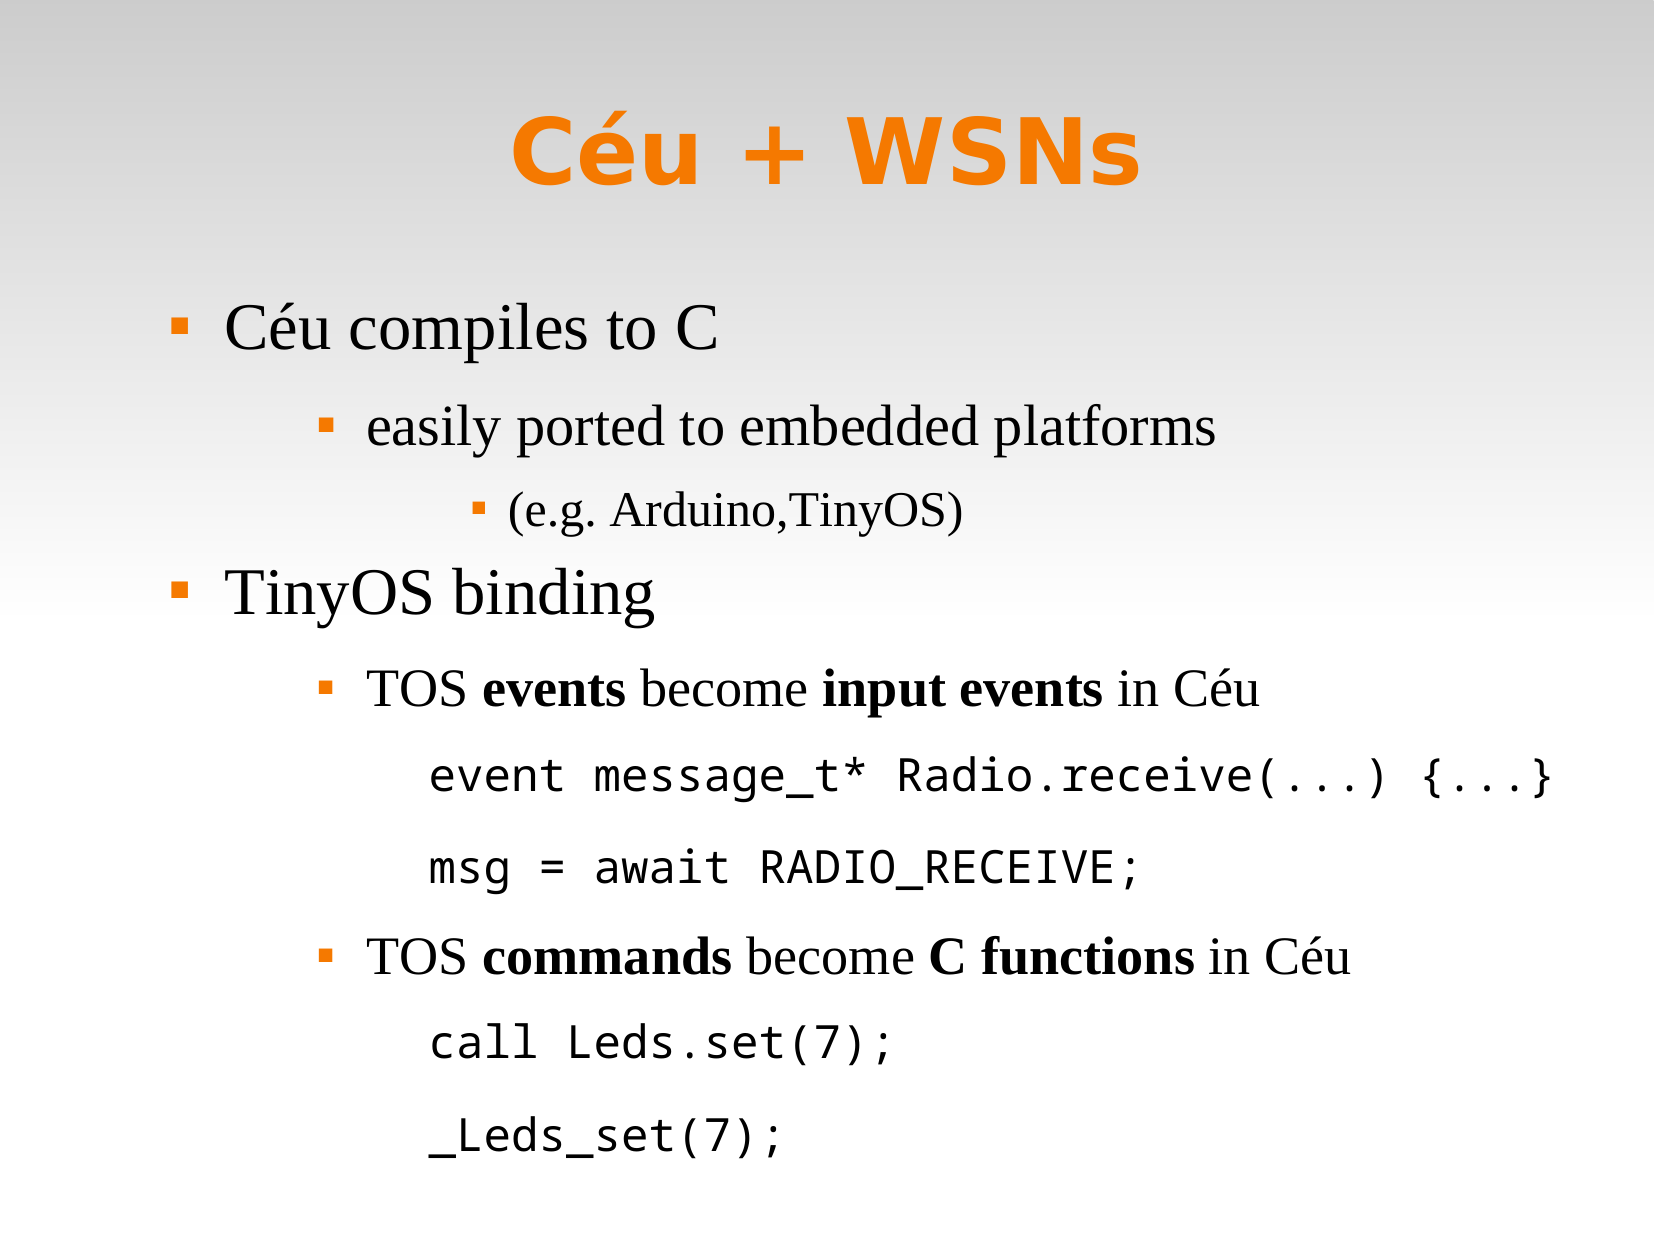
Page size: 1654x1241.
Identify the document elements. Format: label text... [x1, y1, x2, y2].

title Céu + WSNs [82, 49, 1571, 257]
list Céu compiles to C easily ported to embedded platforms (e.g. Arduino,TinyOS) TinyOS binding TOS events become input events in Céu event message_t* Radio.receive(...) {...} msg = await RADIO_RECEIVE; TOS commands become C functions in Céu call Leds.set(7); _Leds_set(7); [82, 290, 1571, 1174]
